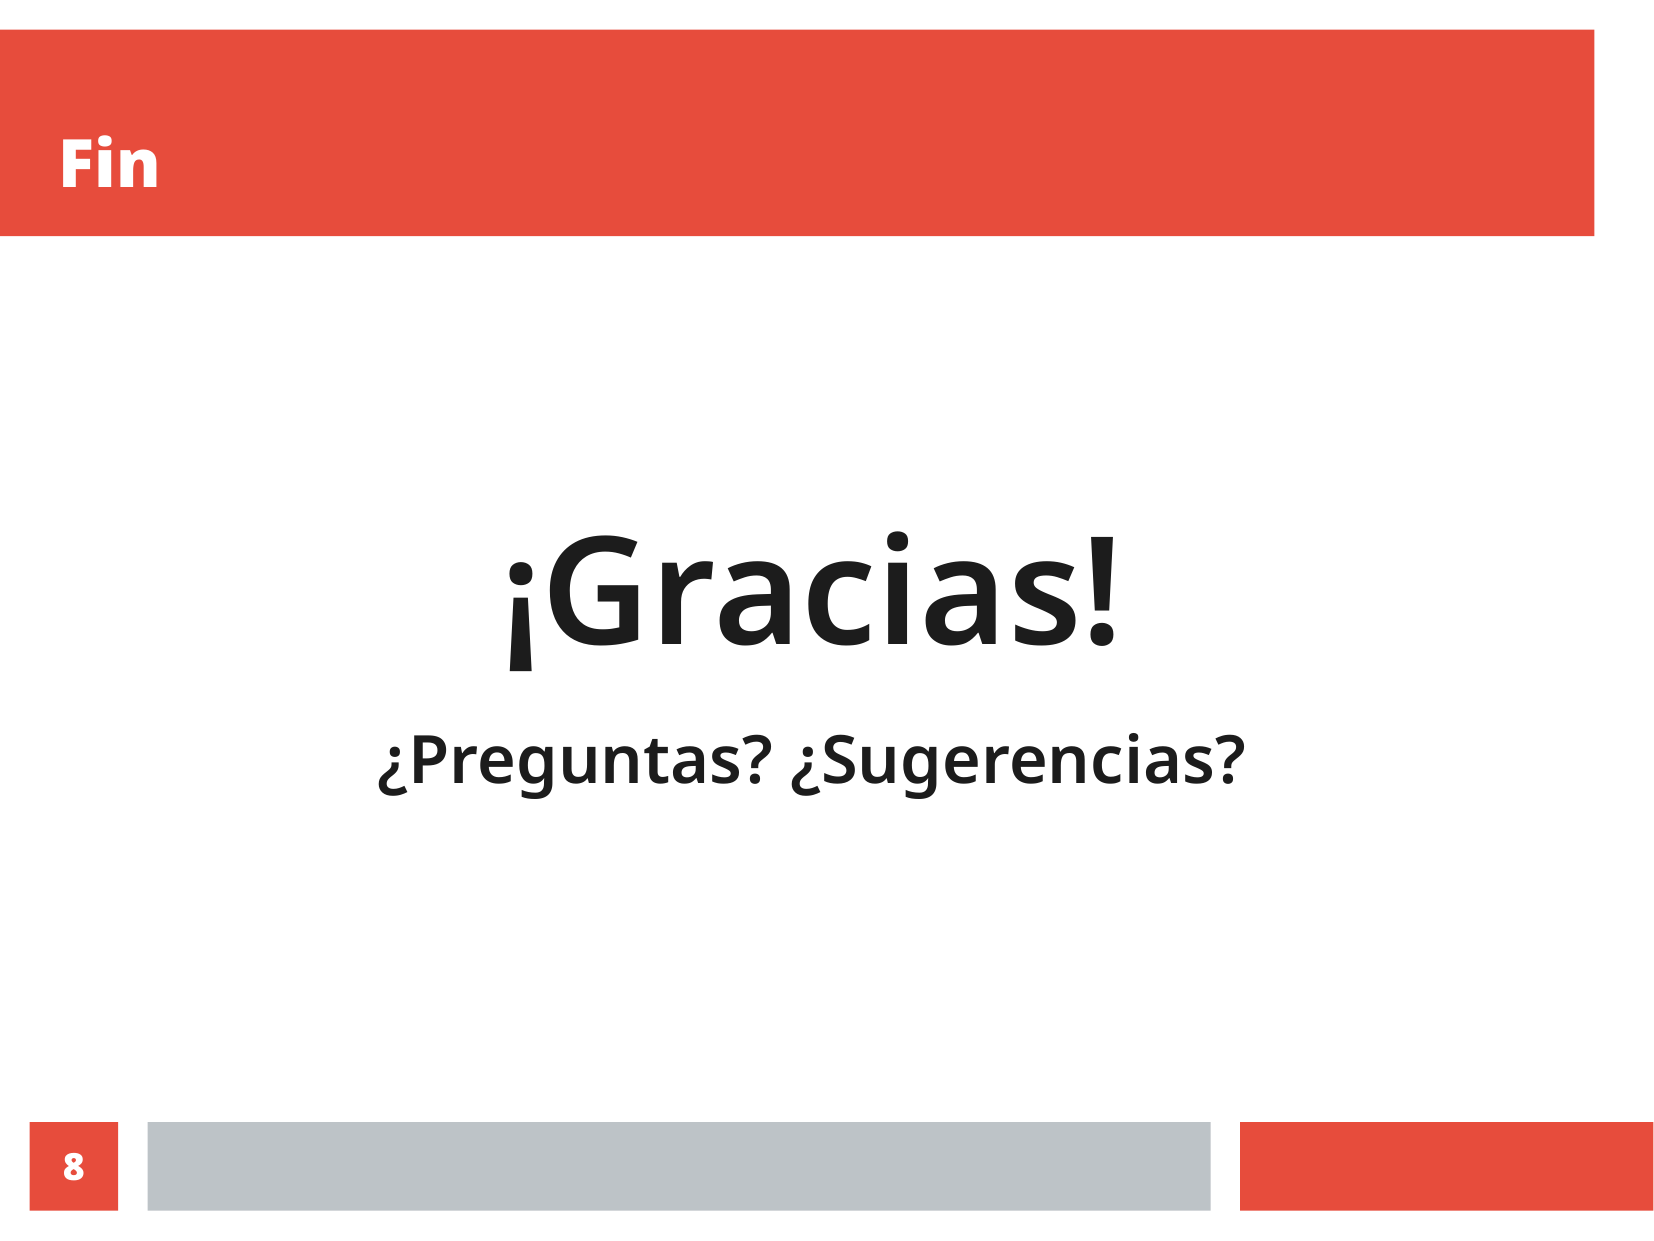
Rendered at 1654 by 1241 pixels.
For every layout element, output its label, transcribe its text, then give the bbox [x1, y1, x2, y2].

title Fin [59, 59, 1595, 207]
list ¡Gracias! ¿Preguntas? ¿Sugerencias? [59, 484, 1565, 1093]
